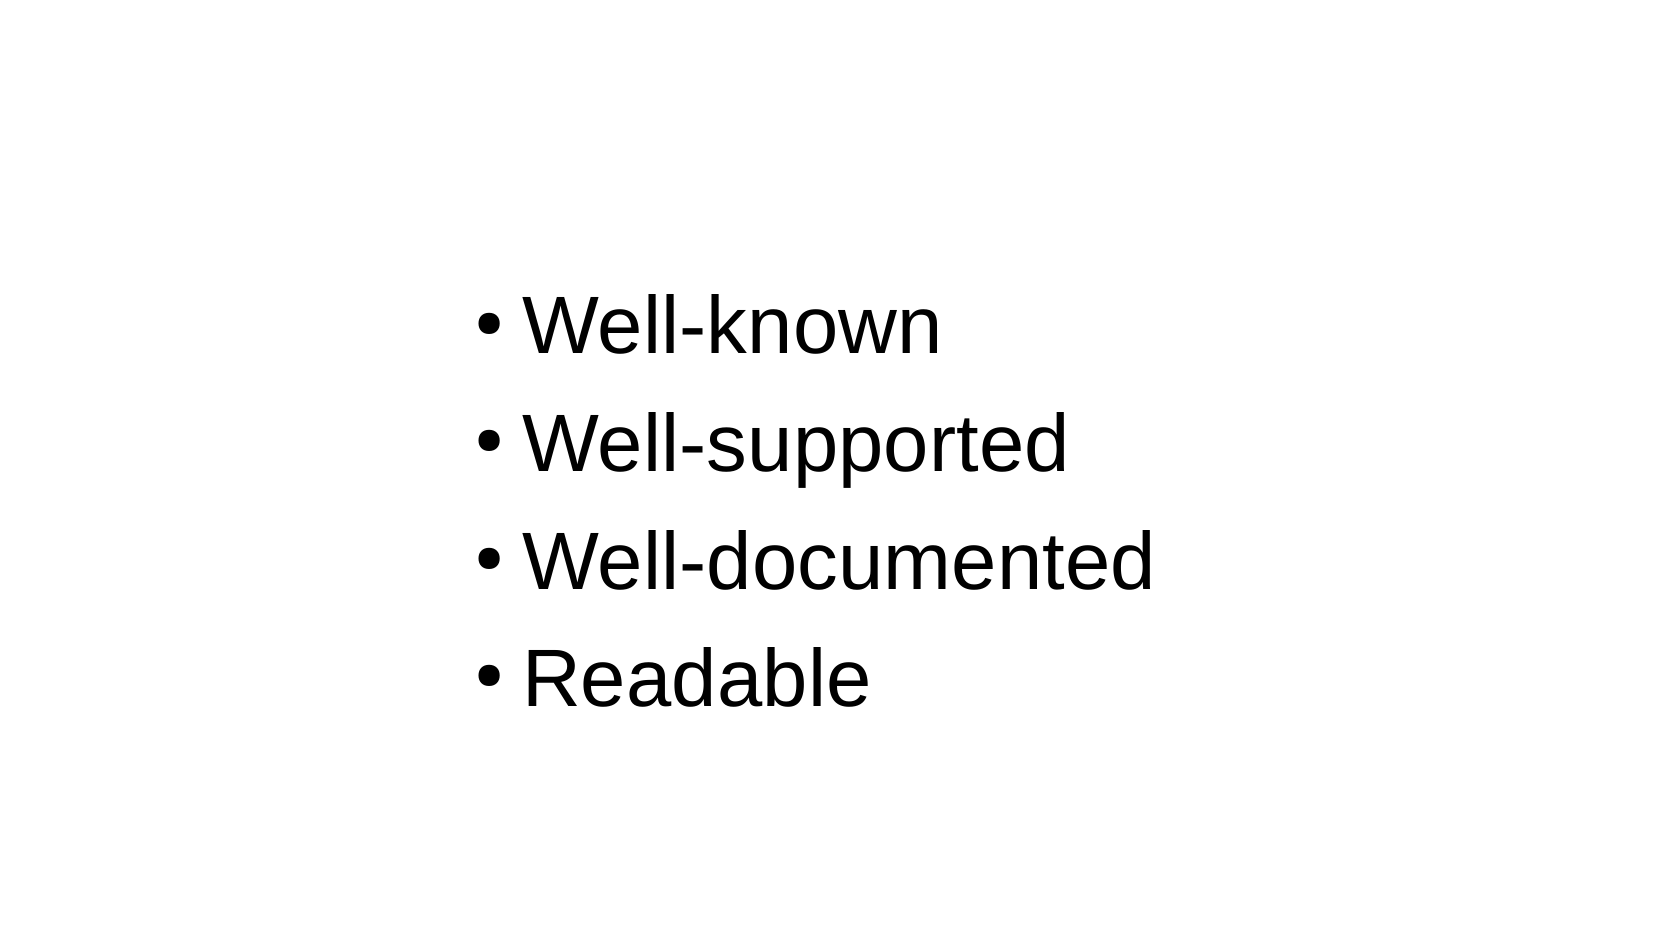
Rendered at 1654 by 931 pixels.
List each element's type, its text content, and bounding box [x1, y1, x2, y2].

list Well-known Well-supported Well-documented Readable [458, 187, 1610, 727]
